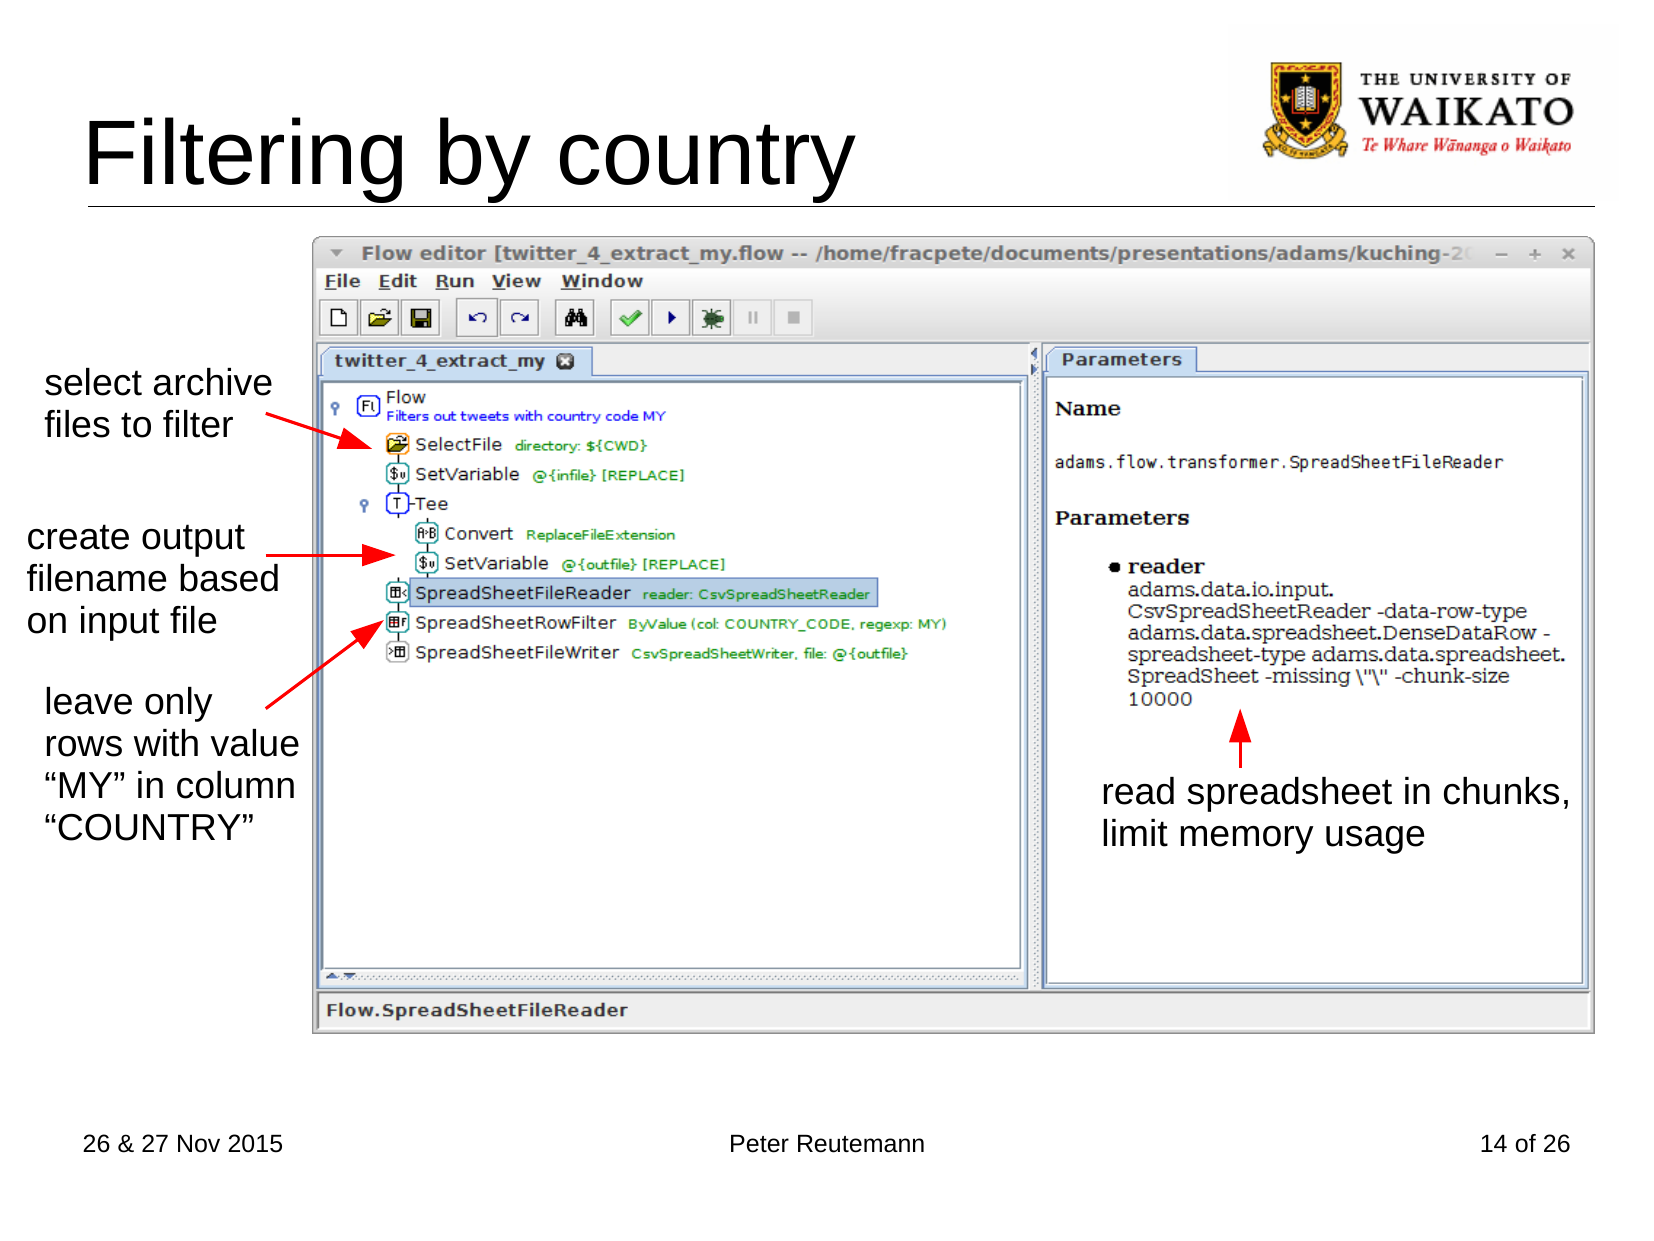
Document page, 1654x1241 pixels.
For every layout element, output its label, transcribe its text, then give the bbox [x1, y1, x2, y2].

text_box leave only rows with value “MY” in column “COUNTRY” [29, 673, 322, 857]
picture [1228, 24, 1619, 201]
title Filtering by country [82, 49, 1571, 257]
picture [312, 236, 1595, 1034]
text_box read spreadsheet in chunks, limit memory usage [1086, 762, 1587, 862]
text_box create output filename based on input file [11, 507, 295, 649]
text_box select archive files to filter [29, 354, 288, 454]
